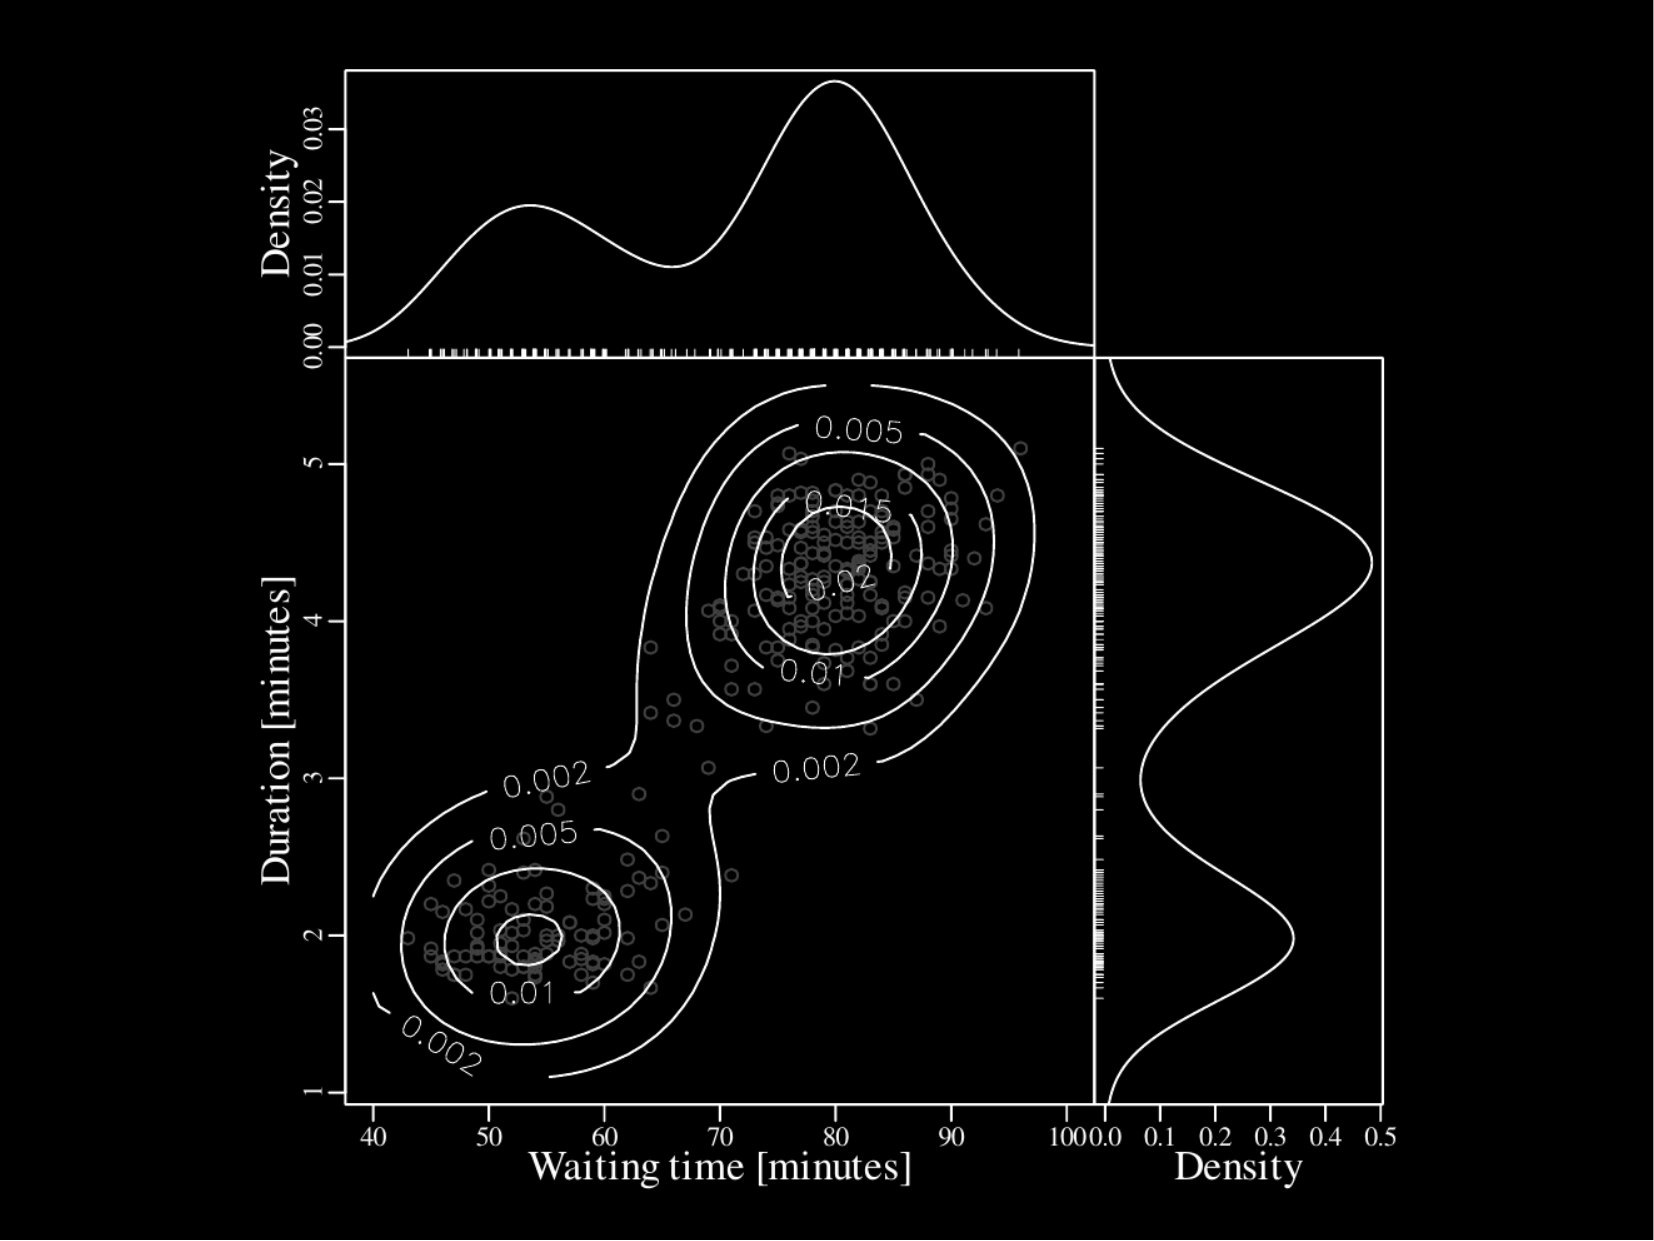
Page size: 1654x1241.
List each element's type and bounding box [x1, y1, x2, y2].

picture [215, 53, 1403, 1197]
